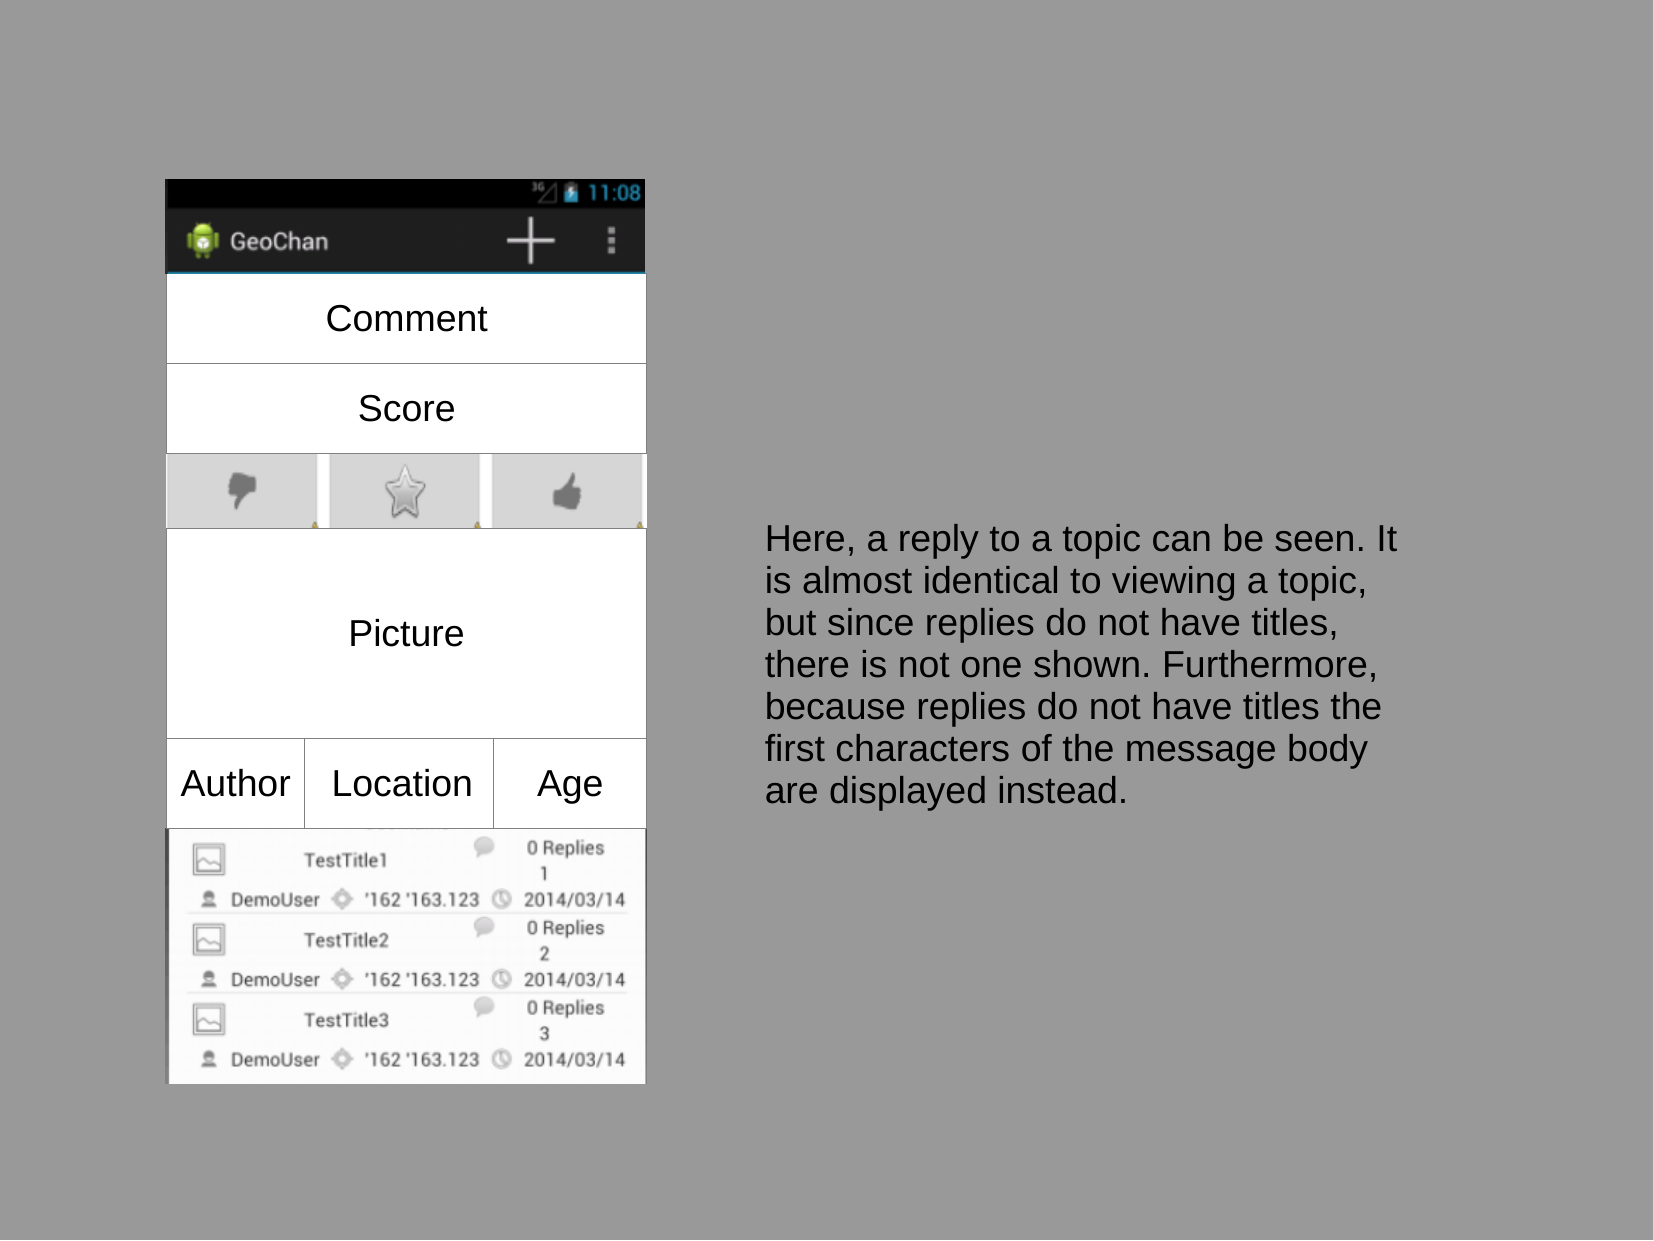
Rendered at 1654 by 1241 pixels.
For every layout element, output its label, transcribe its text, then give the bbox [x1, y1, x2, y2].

text_box Comment [166, 273, 647, 364]
picture [165, 179, 645, 274]
text_box Score [166, 364, 647, 454]
text_box Location [304, 738, 493, 829]
text_box Author [166, 738, 304, 829]
text_box Picture [166, 528, 647, 738]
picture [166, 454, 647, 528]
text_box Here, a reply to a topic can be seen. It is almost identical to viewing a topic, but since replies do not have titles, there is not one shown. Furthermore, because replies do not have titles the first characters of the message body are displayed instead. [750, 510, 1426, 819]
picture [165, 828, 647, 1084]
text_box Age [493, 738, 647, 829]
